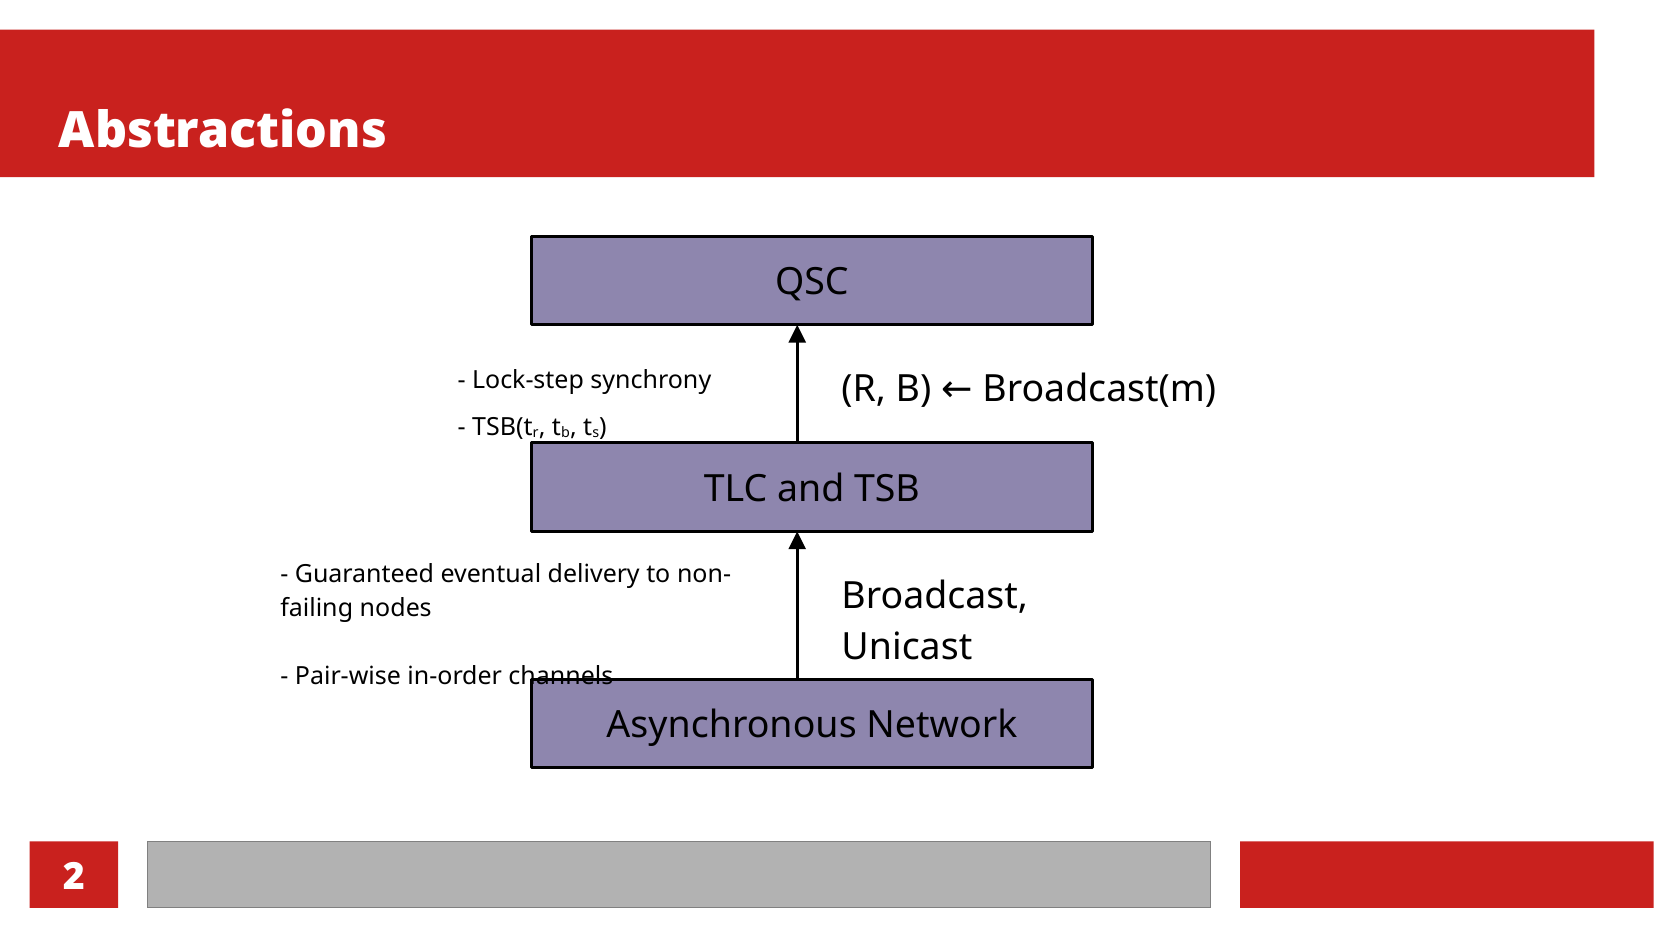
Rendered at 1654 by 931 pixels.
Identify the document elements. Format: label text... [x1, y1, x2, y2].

text_box Broadcast, Unicast [826, 561, 1093, 663]
text_box (R, B) ← Broadcast(m) [826, 354, 1300, 457]
text_box Asynchronous Network [531, 679, 1093, 768]
text_box - Lock-step synchrony - TSB(tr, tb, ts) [442, 354, 798, 442]
text_box QSC [531, 236, 1093, 325]
text_box - Guaranteed eventual delivery to non-failing nodes - Pair-wise in-order channels [265, 548, 798, 709]
text_box TLC and TSB [531, 442, 1093, 532]
title Abstractions [59, 44, 1595, 163]
